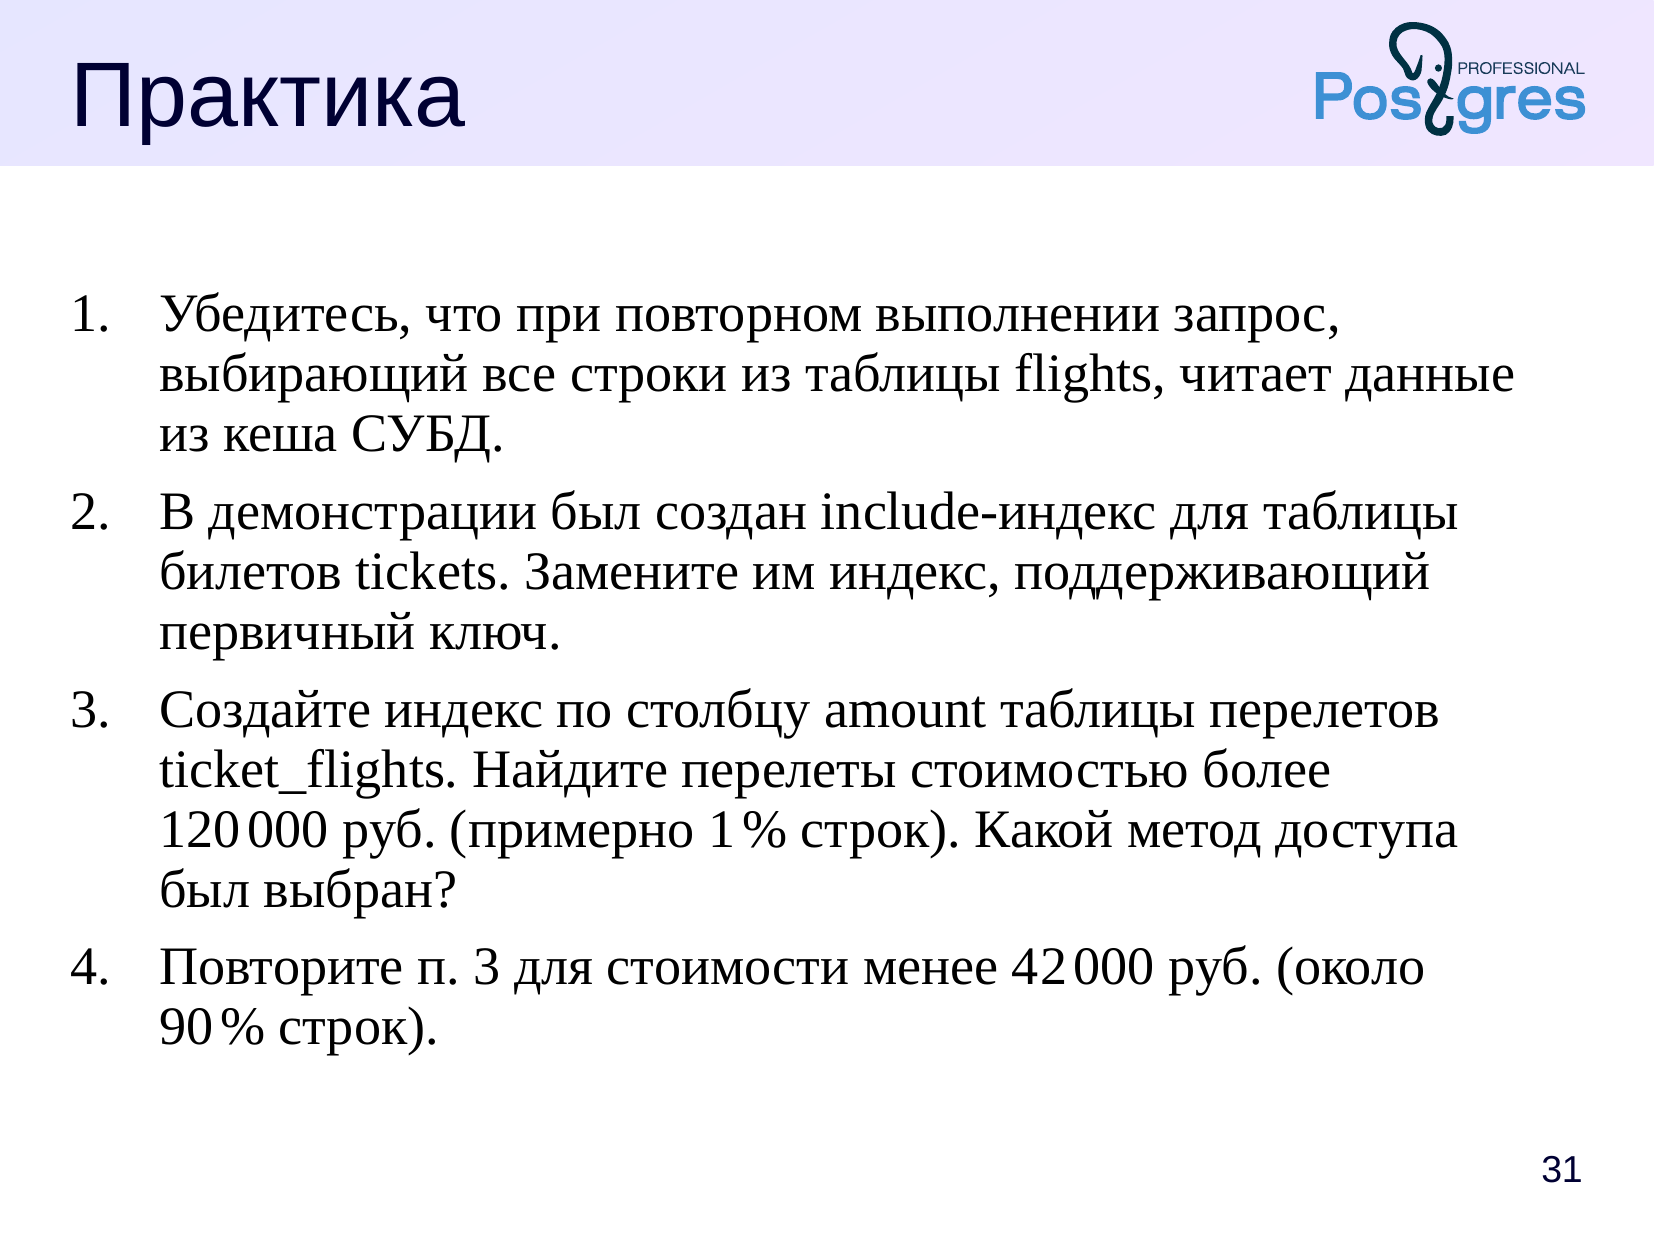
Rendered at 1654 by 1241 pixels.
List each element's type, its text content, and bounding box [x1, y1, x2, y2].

list Убедитесь, что при повторном выполнении запрос, выбирающий все строки из таблицы flights, читает данные из кеша СУБД. В демонстрации был создан include-индекс для таблицы билетов tickets. Замените им индекс, поддерживающий первичный ключ. Создайте индекс по столбцу amount таблицы перелетов ticket_flights. Найдите перелеты стоимостью более 120000 руб. (примерно 1% строк). Какой метод доступа был выбран? Повторите п. 3 для стоимости менее 42000 руб. (около 90% строк). [70, 283, 1583, 1134]
title Практика [70, 43, 1241, 147]
